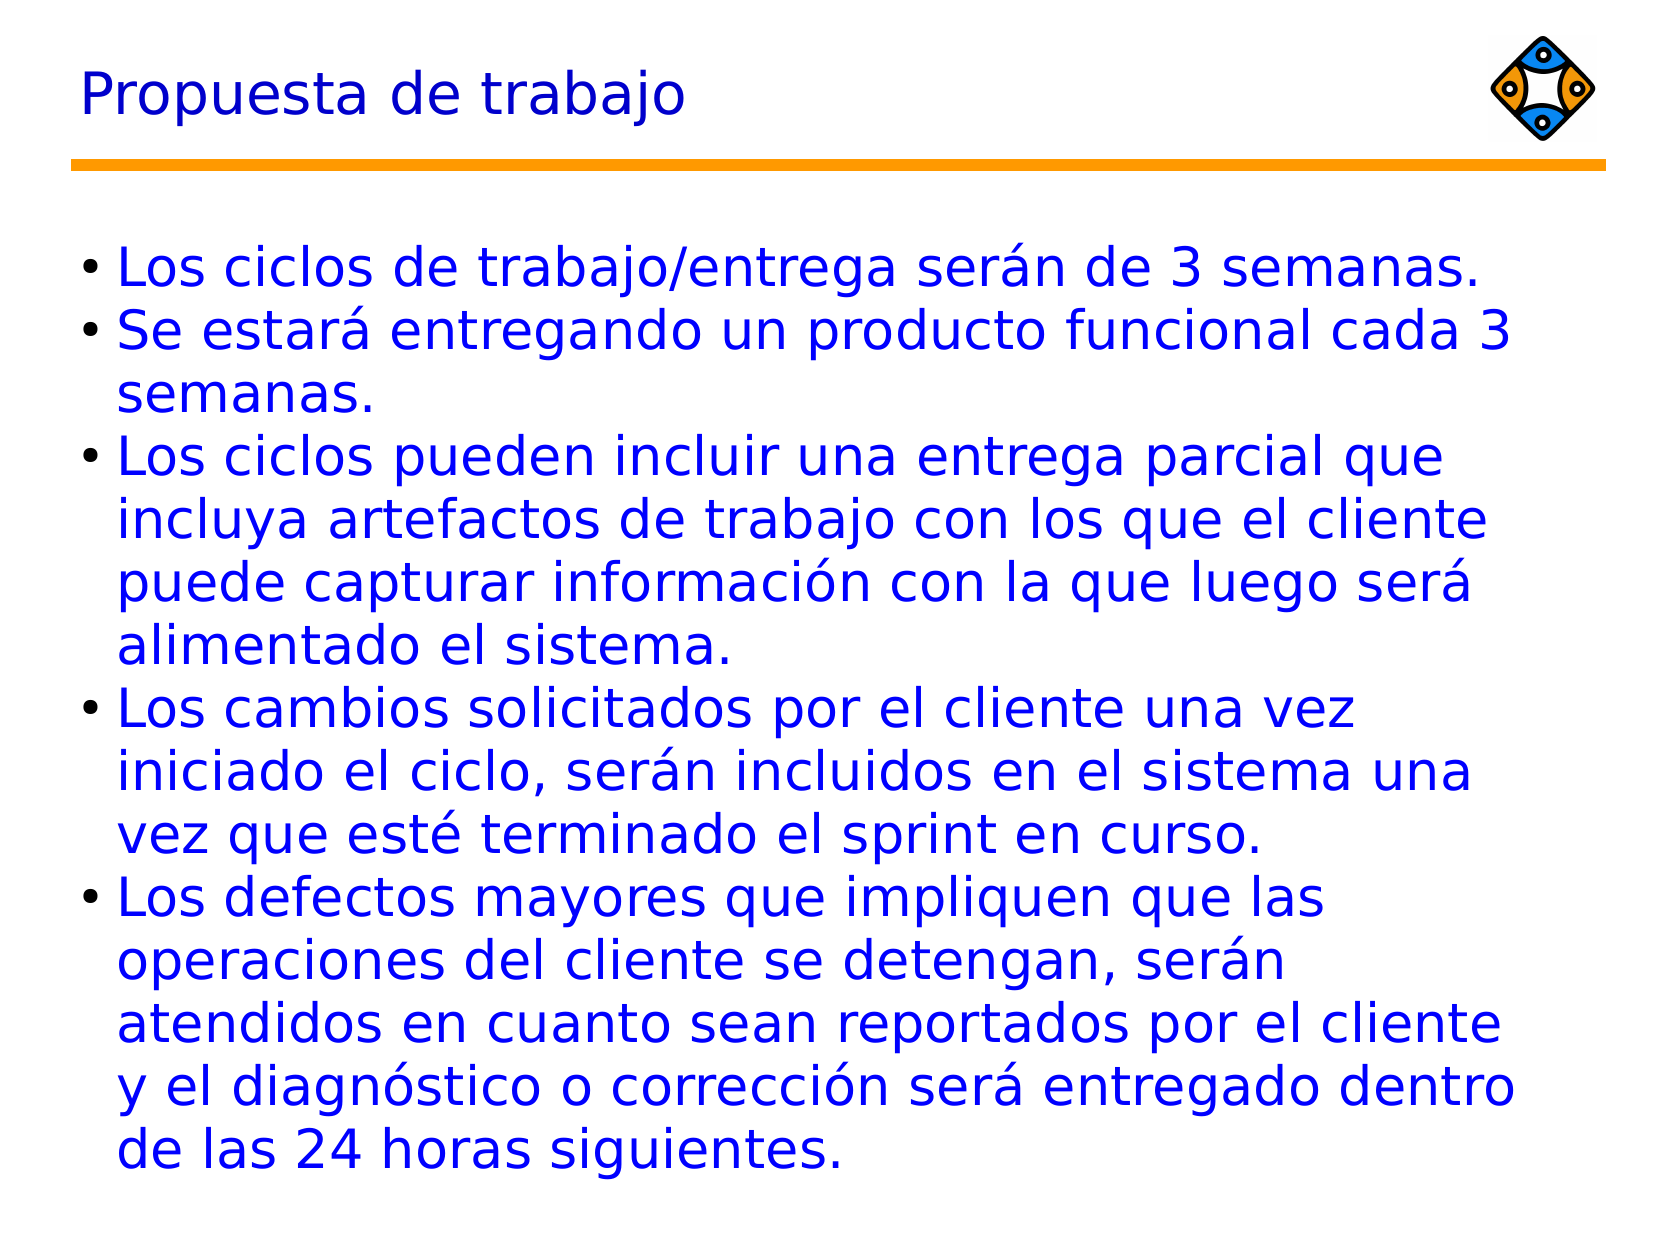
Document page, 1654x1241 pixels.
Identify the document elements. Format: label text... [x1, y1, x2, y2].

text_box Los ciclos de trabajo/entrega serán de 3 semanas. Se estará entregando un producto funcional cada 3 semanas. Los ciclos pueden incluir una entrega parcial que incluya artefactos de trabajo con los que el cliente puede capturar información con la que luego será alimentado el sistema. Los cambios solicitados por el cliente una vez iniciado el ciclo, serán incluidos en el sistema una vez que esté terminado el sprint en curso. Los defectos mayores que impliquen que las operaciones del cliente se detengan, serán atendidos en cuanto sean reportados por el cliente y el diagnóstico o corrección será entregado dentro de las 24 horas siguientes. [66, 228, 1548, 1189]
text_box Propuesta de trabajo [64, 53, 1453, 142]
picture [1488, 35, 1597, 142]
